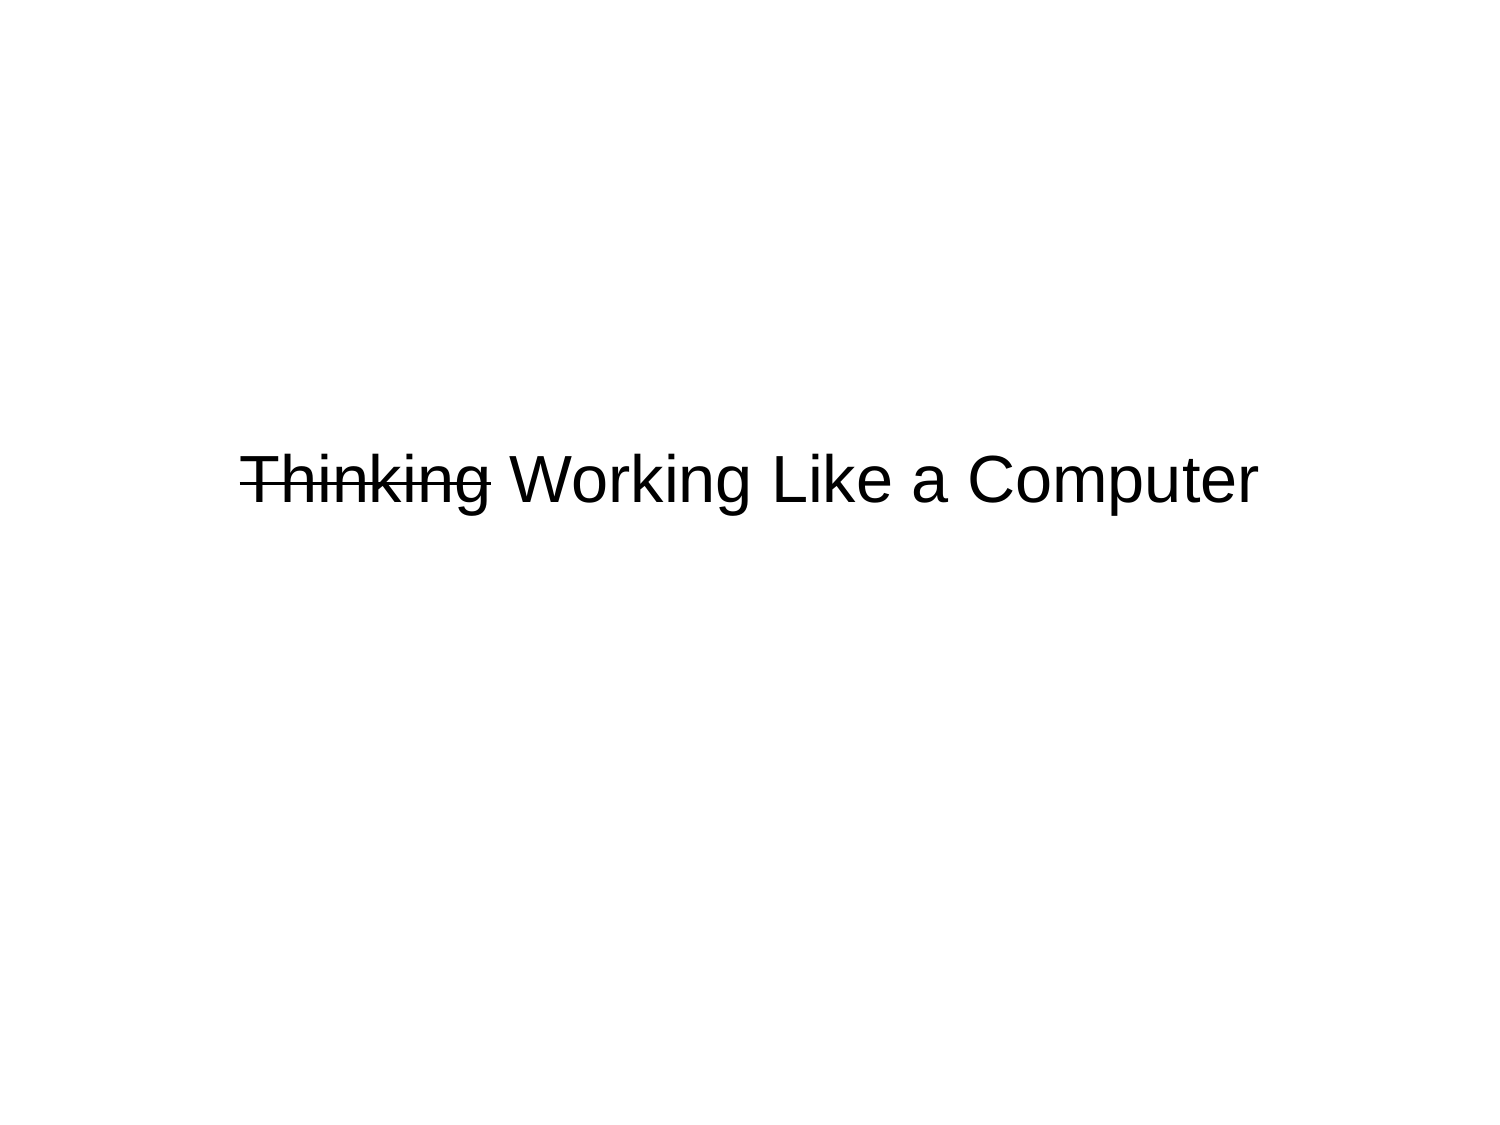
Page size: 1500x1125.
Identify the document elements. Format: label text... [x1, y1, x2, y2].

subtitle Thinking Working Like a Computer [75, 45, 1425, 915]
